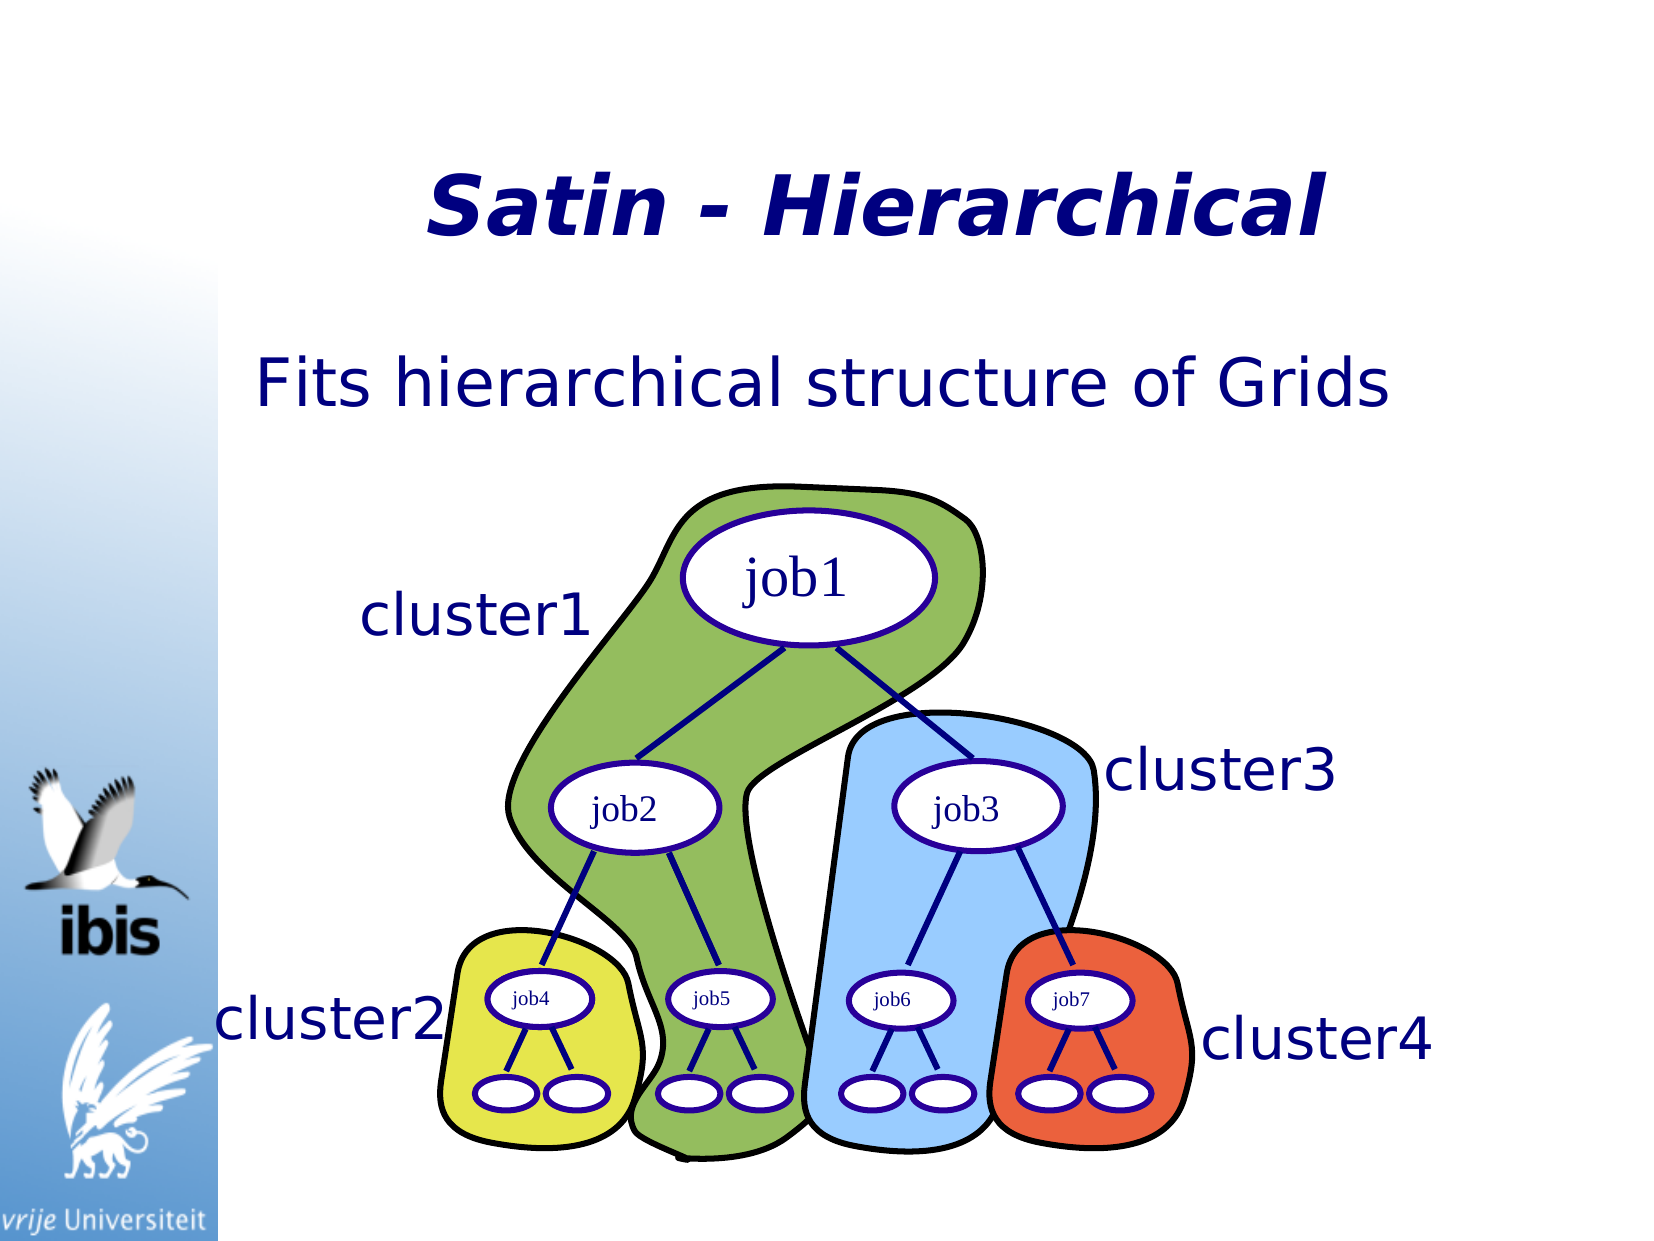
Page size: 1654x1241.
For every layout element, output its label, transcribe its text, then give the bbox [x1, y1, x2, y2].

text_box [474, 1076, 538, 1111]
picture [0, 0, 218, 1241]
text_box job2 [591, 788, 699, 834]
text_box [1018, 1076, 1081, 1111]
text_box [728, 1076, 792, 1111]
text_box [848, 972, 954, 1029]
text_box job3 [932, 788, 1041, 834]
text_box [682, 510, 936, 646]
text_box job4 [512, 986, 580, 1015]
text_box cluster2 [213, 985, 450, 1054]
text_box [911, 1076, 975, 1111]
text_box [550, 762, 720, 853]
text_box job6 [873, 988, 941, 1017]
text_box [487, 970, 593, 1028]
text_box [668, 971, 773, 1028]
text_box [1088, 1076, 1152, 1111]
text_box cluster1 [359, 580, 596, 649]
text_box cluster4 [1200, 1005, 1436, 1074]
text_box cluster3 [1103, 736, 1464, 805]
text_box [840, 1076, 904, 1111]
text_box job1 [744, 544, 847, 610]
text_box [894, 761, 1063, 852]
text_box [657, 1076, 721, 1111]
text_box job7 [1052, 988, 1120, 1017]
text_box [545, 1076, 609, 1111]
title Satin - Hierarchical [219, 102, 1534, 311]
list Fits hierarchical structure of Grids [236, 344, 1534, 1196]
text_box [1027, 972, 1133, 1029]
text_box job5 [693, 986, 760, 1016]
